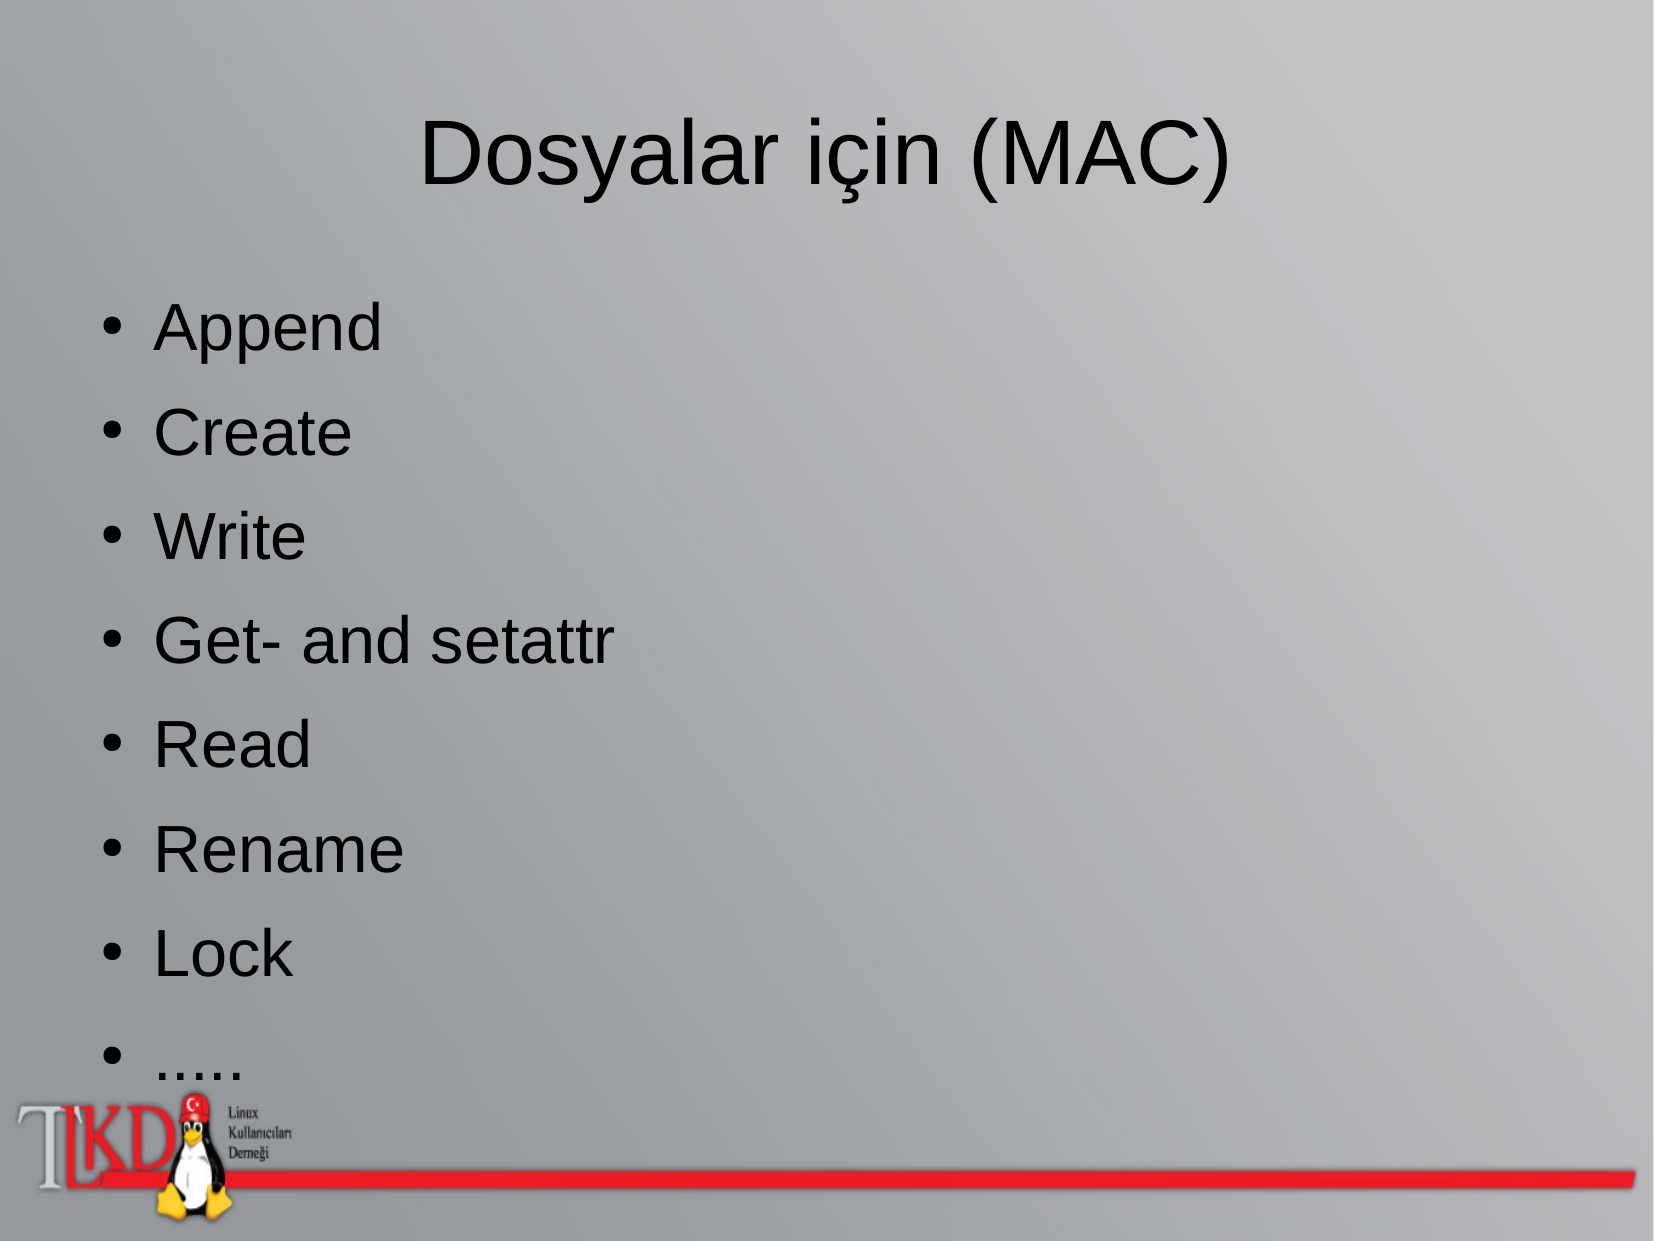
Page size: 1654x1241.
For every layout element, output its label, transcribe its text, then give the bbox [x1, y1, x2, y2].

picture [0, 0, 1654, 1241]
title Dosyalar için (MAC) [82, 49, 1571, 257]
list Append Create Write Get- and setattr Read Rename Lock ..... [82, 290, 1571, 1109]
